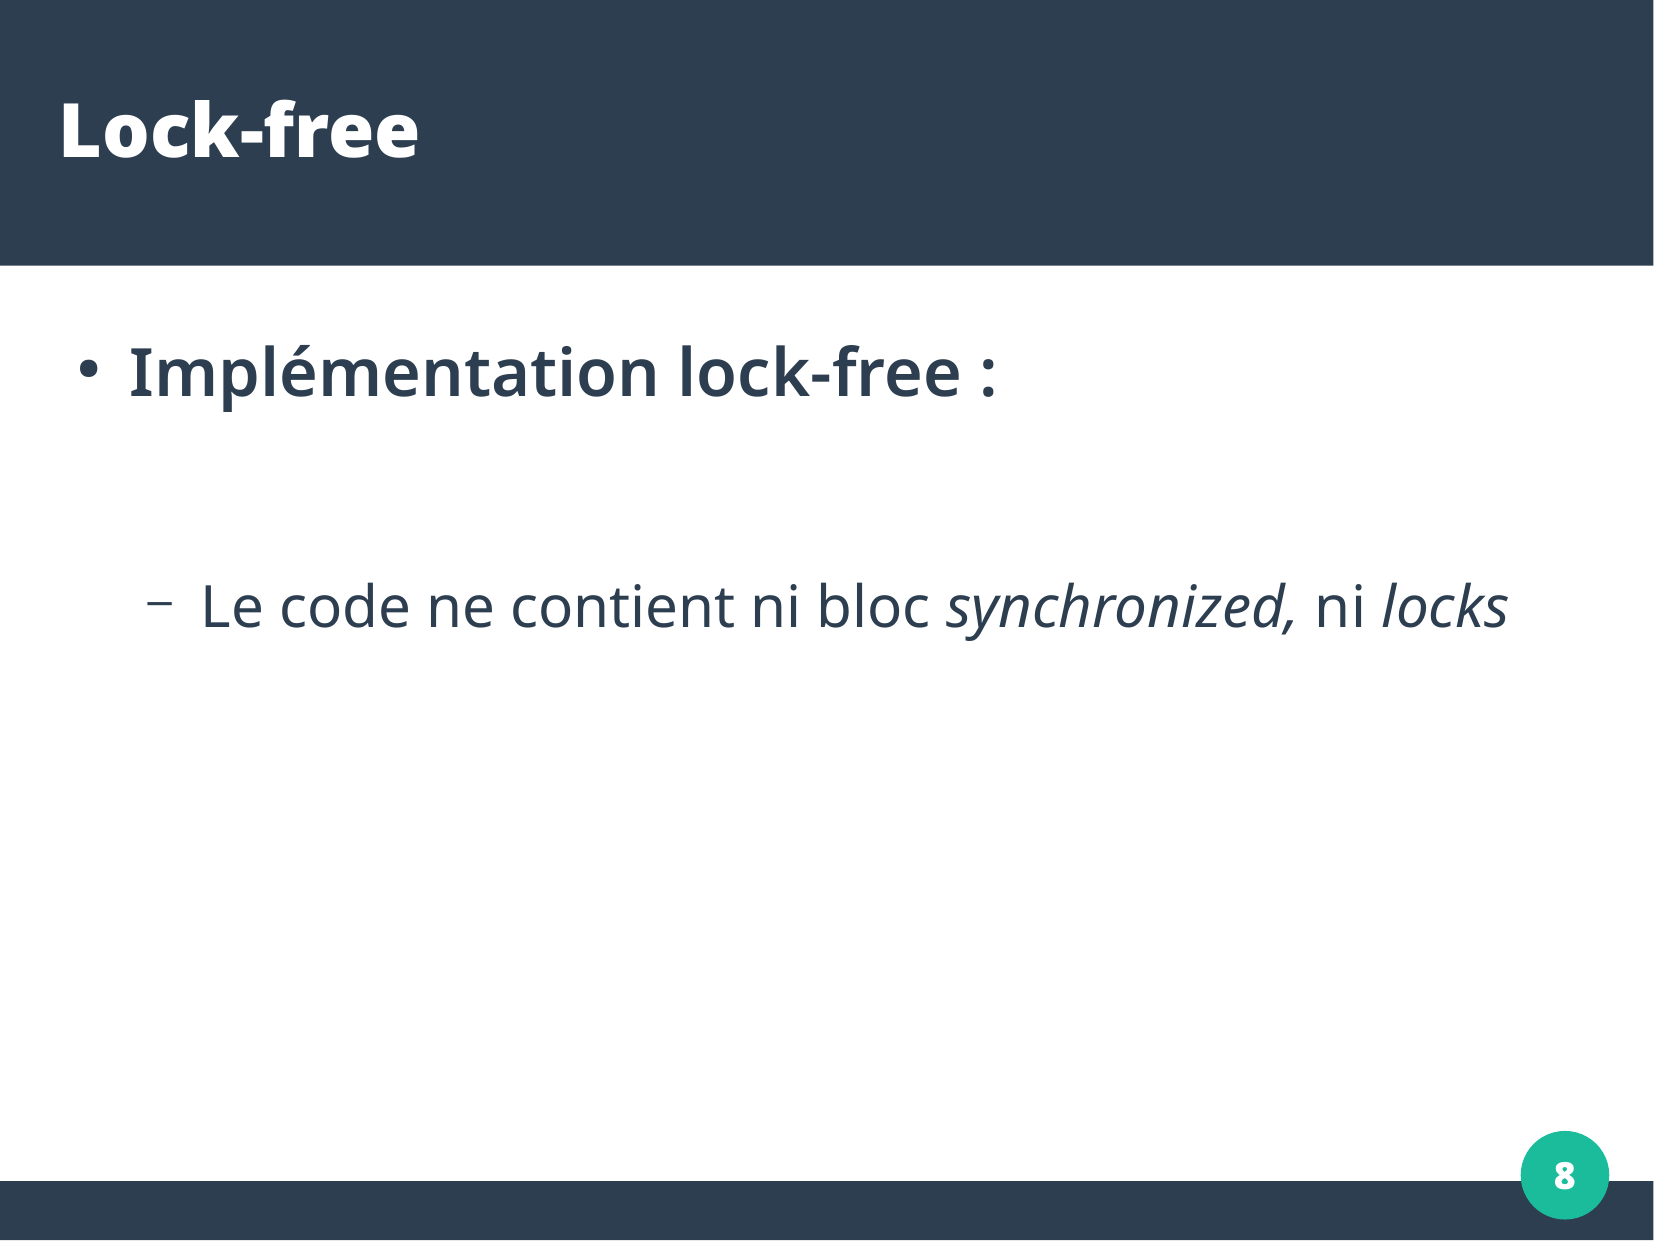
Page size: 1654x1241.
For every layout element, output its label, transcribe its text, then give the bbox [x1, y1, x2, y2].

list Implémentation lock-free : Le code ne contient ni bloc synchronized, ni locks [59, 324, 1595, 1152]
title Lock-free [59, 49, 1595, 207]
